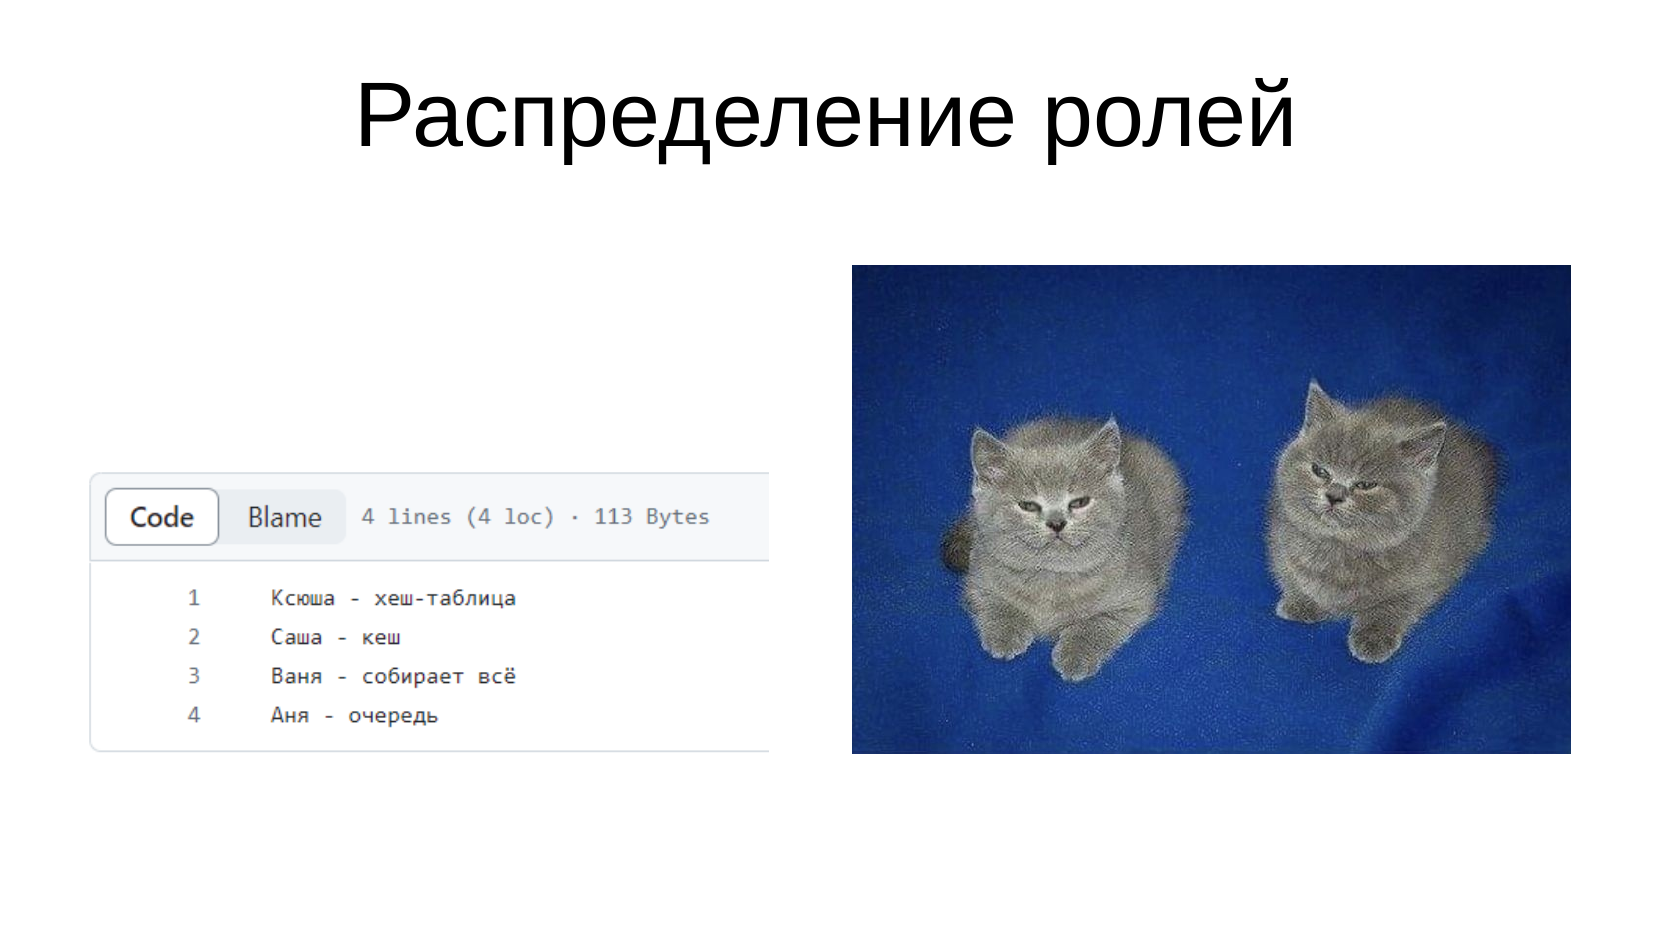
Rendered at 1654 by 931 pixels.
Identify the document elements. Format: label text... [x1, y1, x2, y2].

title Распределение ролей [82, 37, 1571, 193]
picture [852, 265, 1571, 754]
picture [88, 471, 769, 758]
